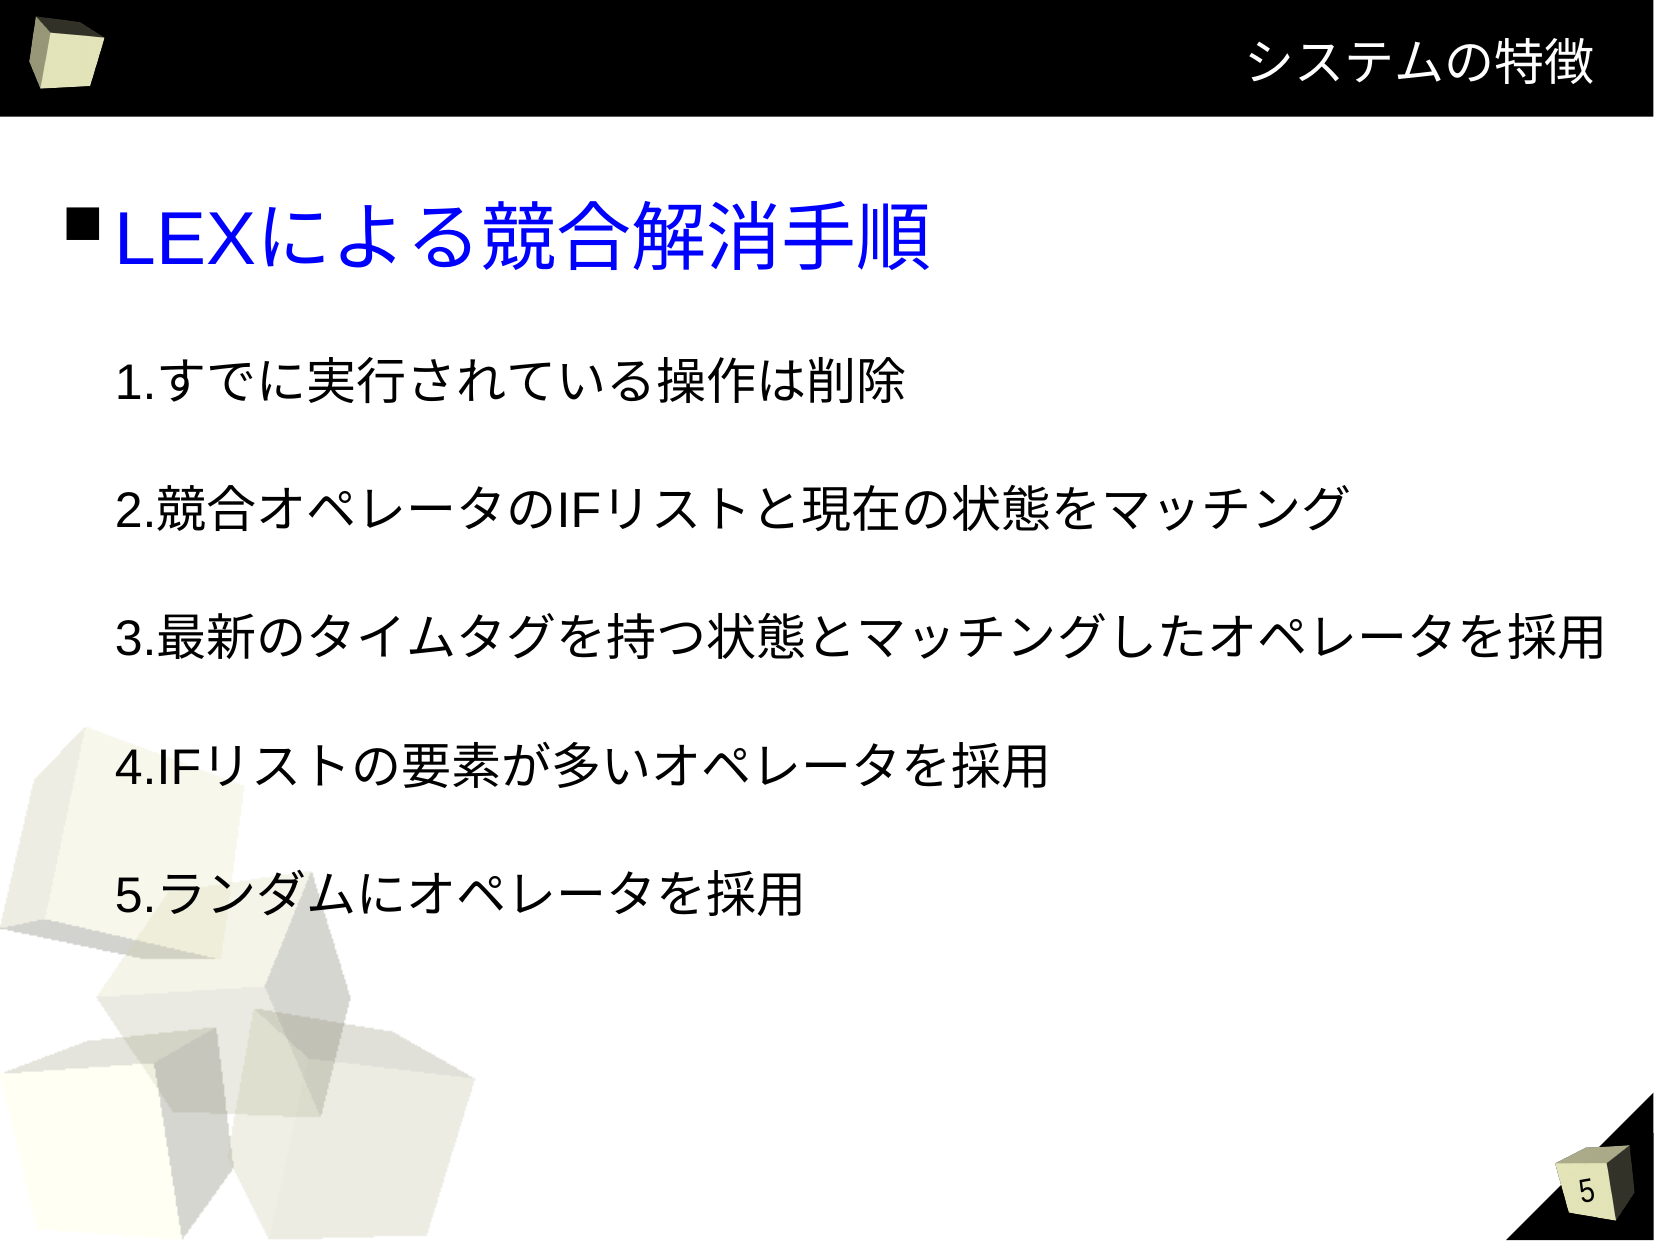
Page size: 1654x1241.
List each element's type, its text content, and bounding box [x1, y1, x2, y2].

title システムの特徴 [118, 0, 1595, 119]
picture [0, 726, 477, 1241]
list LEXによる競合解消手順 1.すでに実行されている操作は削除 2.競合オペレータのIFリストと現在の状態をマッチング 3.最新のタイムタグを持つ状態とマッチングしたオペレータを採用 4.IFリストの要素が多いオペレータを採用 5.ランダムにオペレータを採用 [44, 177, 1611, 1214]
